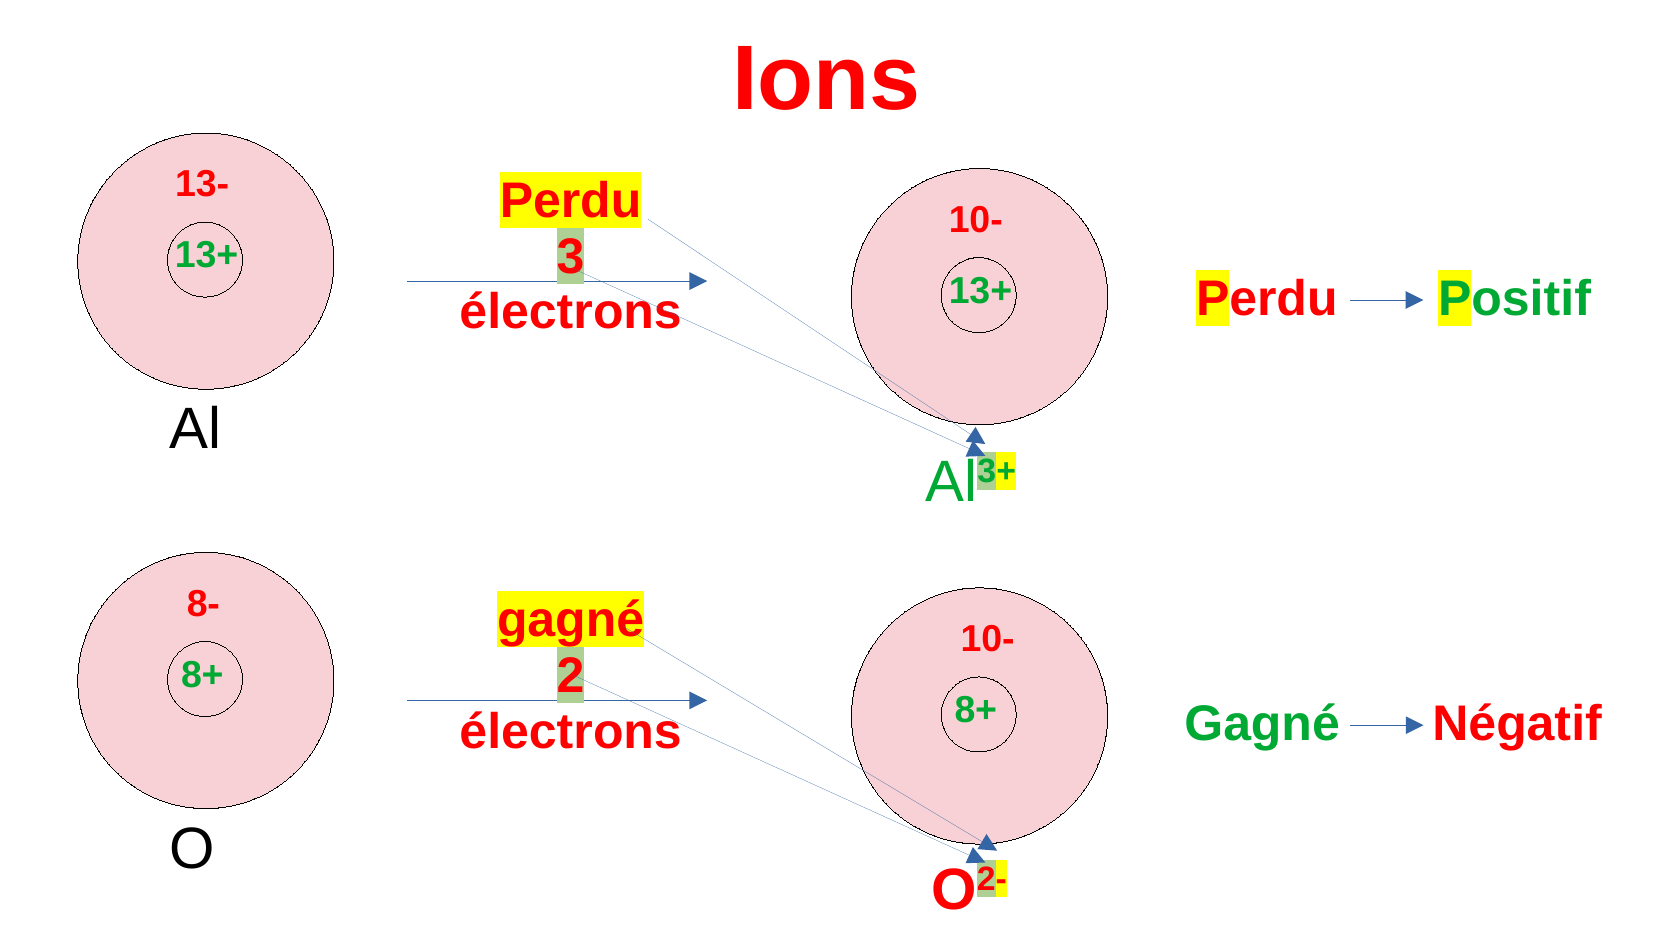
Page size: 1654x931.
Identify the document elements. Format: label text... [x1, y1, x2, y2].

text_box Al [155, 388, 237, 469]
text_box [851, 168, 1108, 425]
text_box 13- [160, 155, 245, 213]
text_box Perdu 3 électrons [444, 164, 697, 347]
text_box 10- [934, 190, 1018, 248]
text_box [863, 771, 981, 845]
text_box O2- [959, 849, 971, 854]
text_box Négatif [1417, 687, 1617, 759]
text_box gagné 2 électrons [444, 584, 697, 767]
text_box Gagné [1169, 687, 1355, 759]
text_box O2- [916, 849, 1022, 930]
text_box Al3+ [910, 441, 1031, 522]
text_box 10- [945, 610, 1030, 668]
title Ions [82, 26, 1571, 130]
text_box [851, 587, 1108, 844]
text_box 13+ [934, 261, 1028, 319]
text_box [875, 372, 950, 422]
text_box O [155, 808, 230, 888]
text_box [77, 133, 334, 388]
text_box Perdu [1181, 262, 1353, 334]
text_box Positif [1423, 262, 1607, 334]
text_box Al3+ [956, 441, 971, 447]
text_box 8+ [939, 681, 1013, 738]
text_box 8+ [166, 645, 239, 703]
text_box 8- [172, 574, 236, 632]
text_box [77, 552, 334, 808]
text_box 13+ [160, 226, 254, 284]
